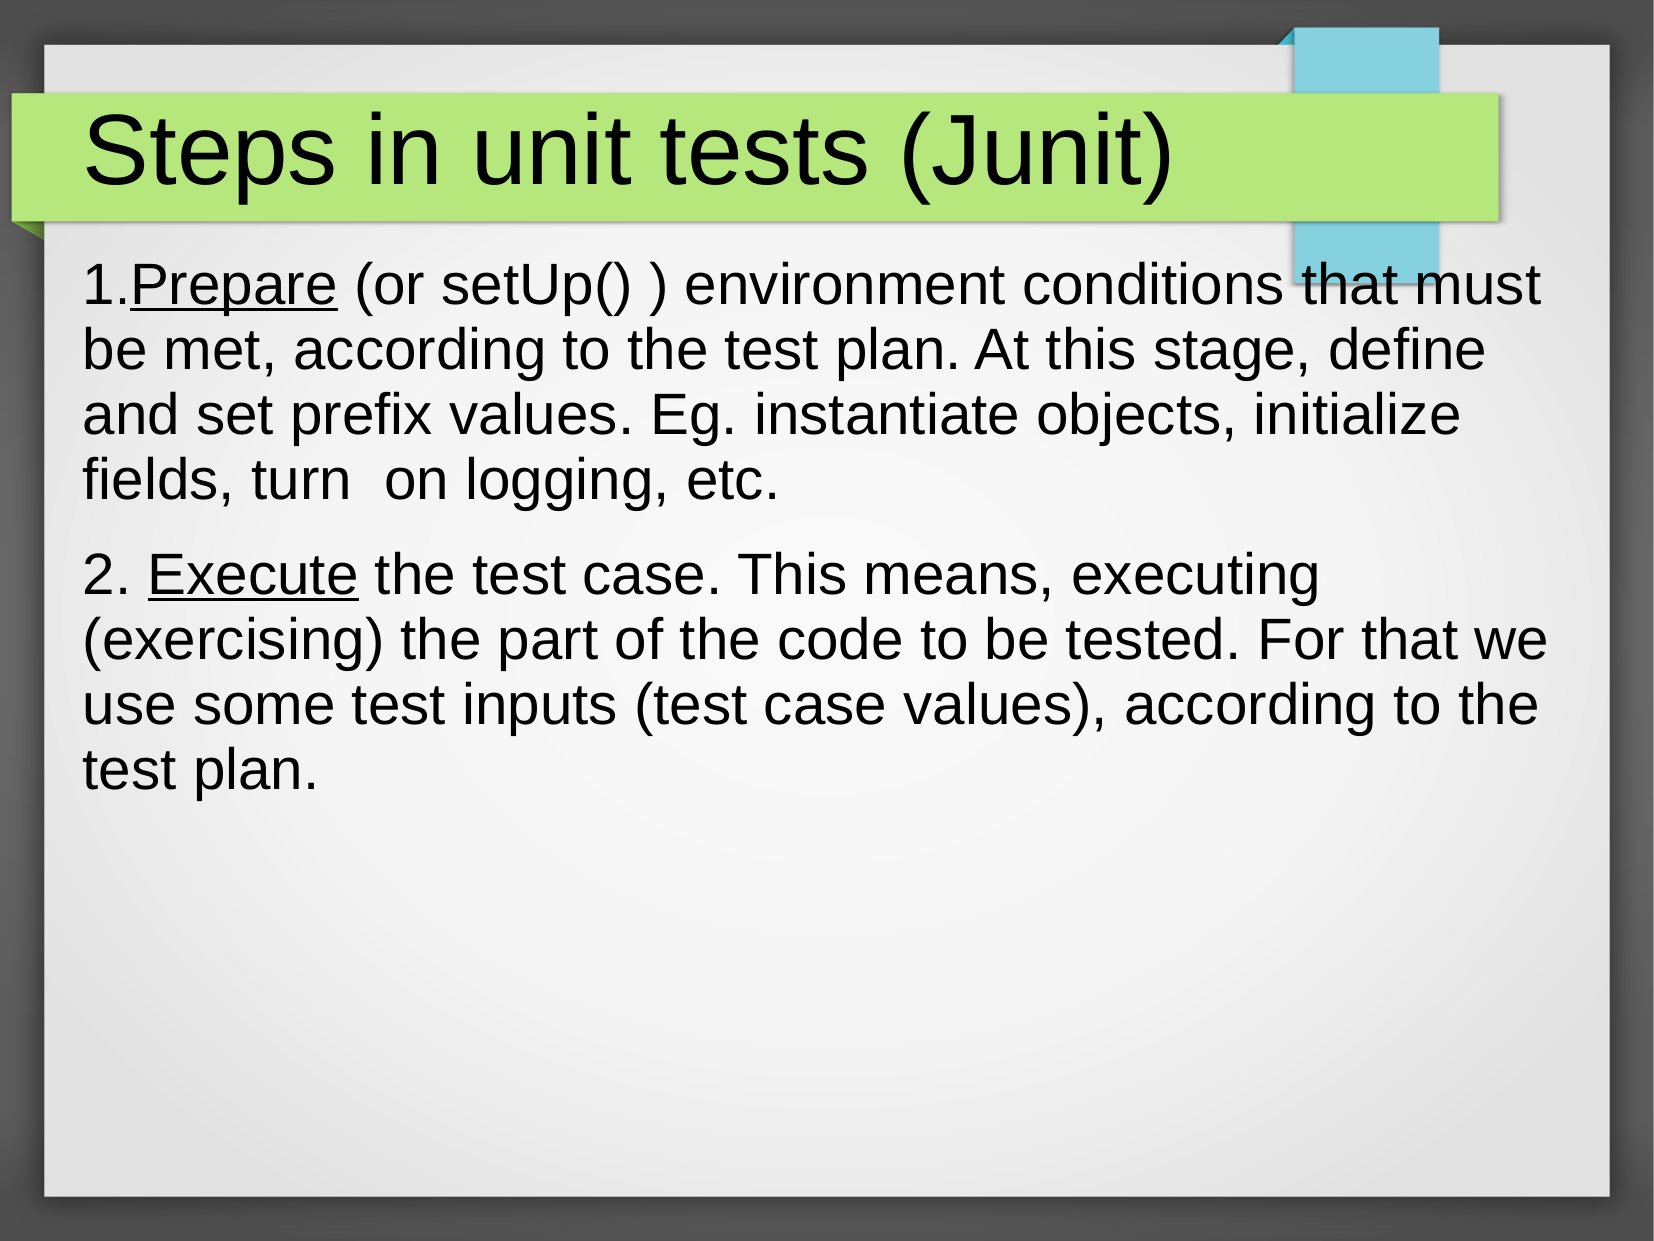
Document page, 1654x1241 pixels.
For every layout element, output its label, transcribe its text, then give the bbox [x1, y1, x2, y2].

picture [0, 0, 1654, 1241]
title Steps in unit tests (Junit) [82, 47, 1571, 251]
list 1.Prepare (or setUp() ) environment conditions that must be met, according to the test plan. At this stage, define and set prefix values. Eg. instantiate objects, initialize fields, turn on logging, etc. 2. Execute the test case. This means, executing (exercising) the part of the code to be tested. For that we use some test inputs (test case values), according to the test plan. [82, 251, 1571, 1241]
